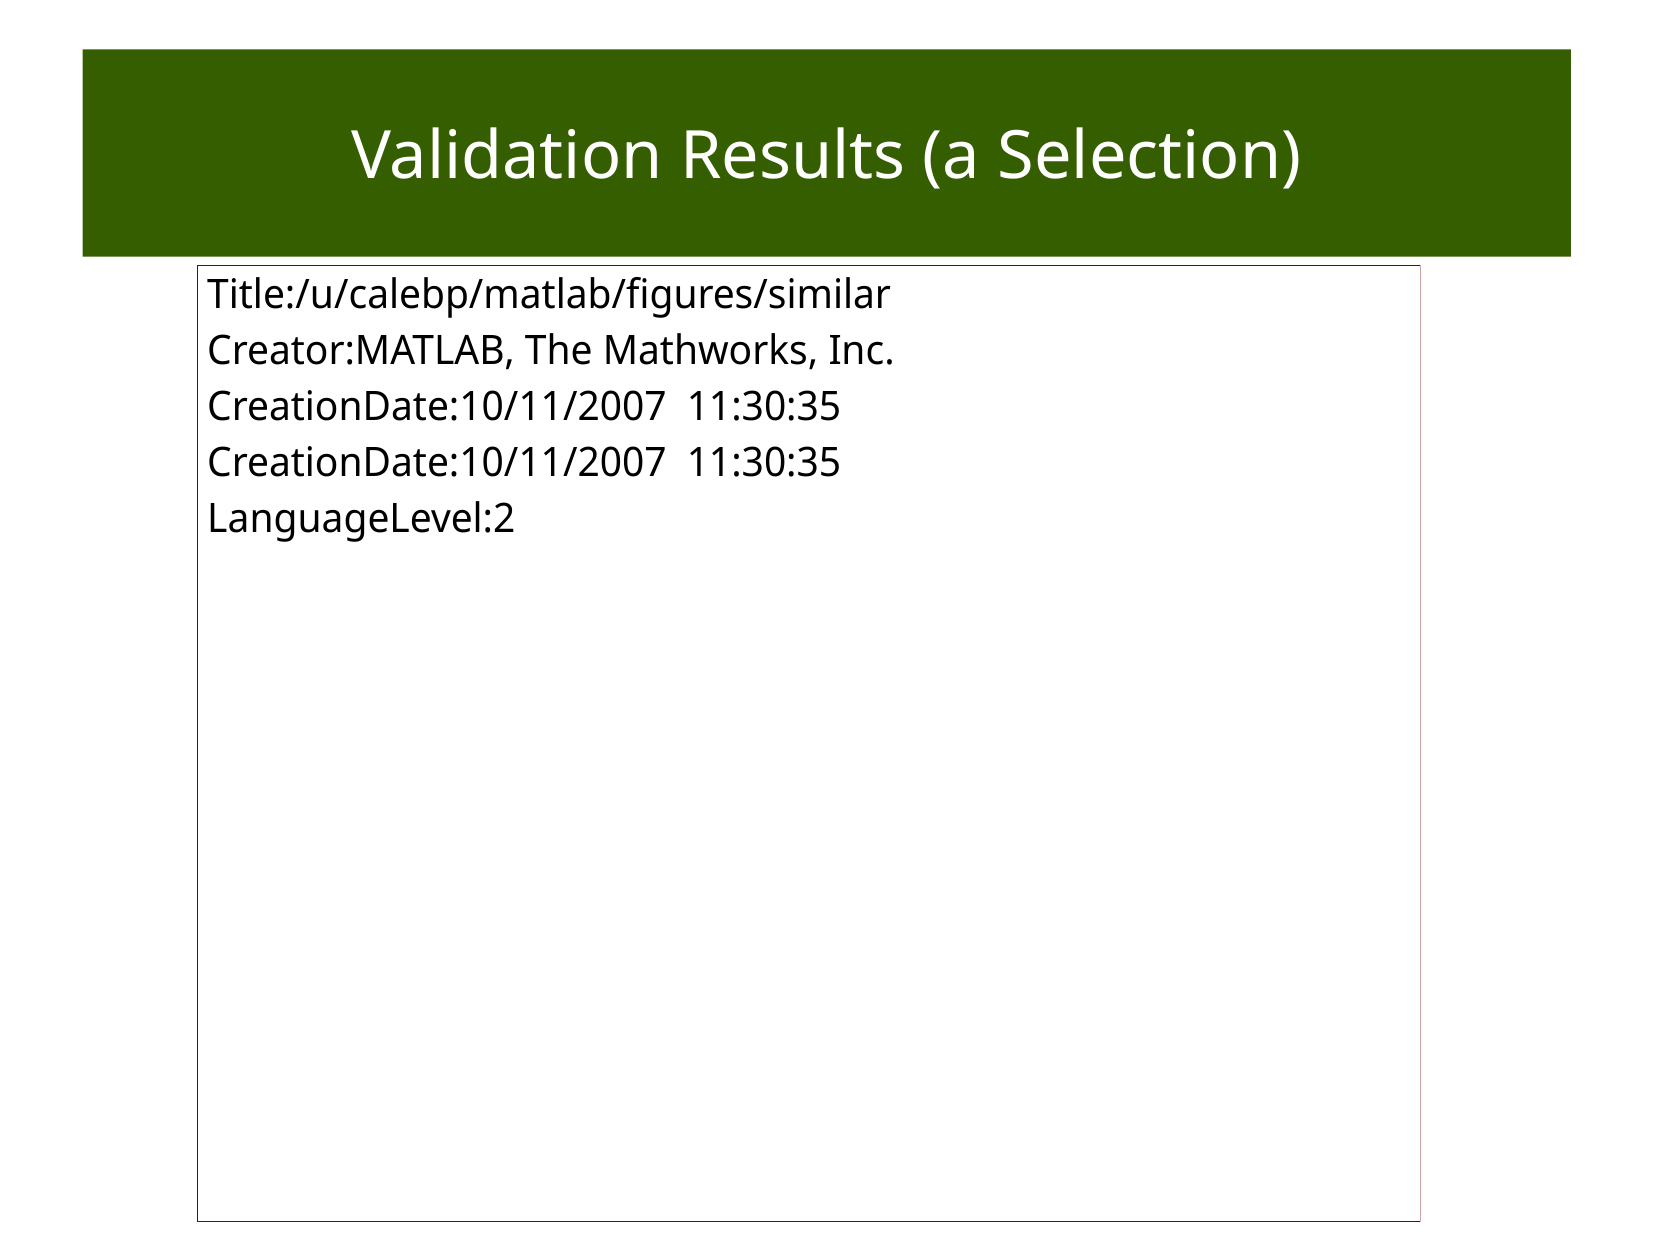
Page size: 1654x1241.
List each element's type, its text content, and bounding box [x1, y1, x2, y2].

title Validation Results (a Selection) [82, 49, 1571, 257]
picture [194, 262, 1421, 1222]
